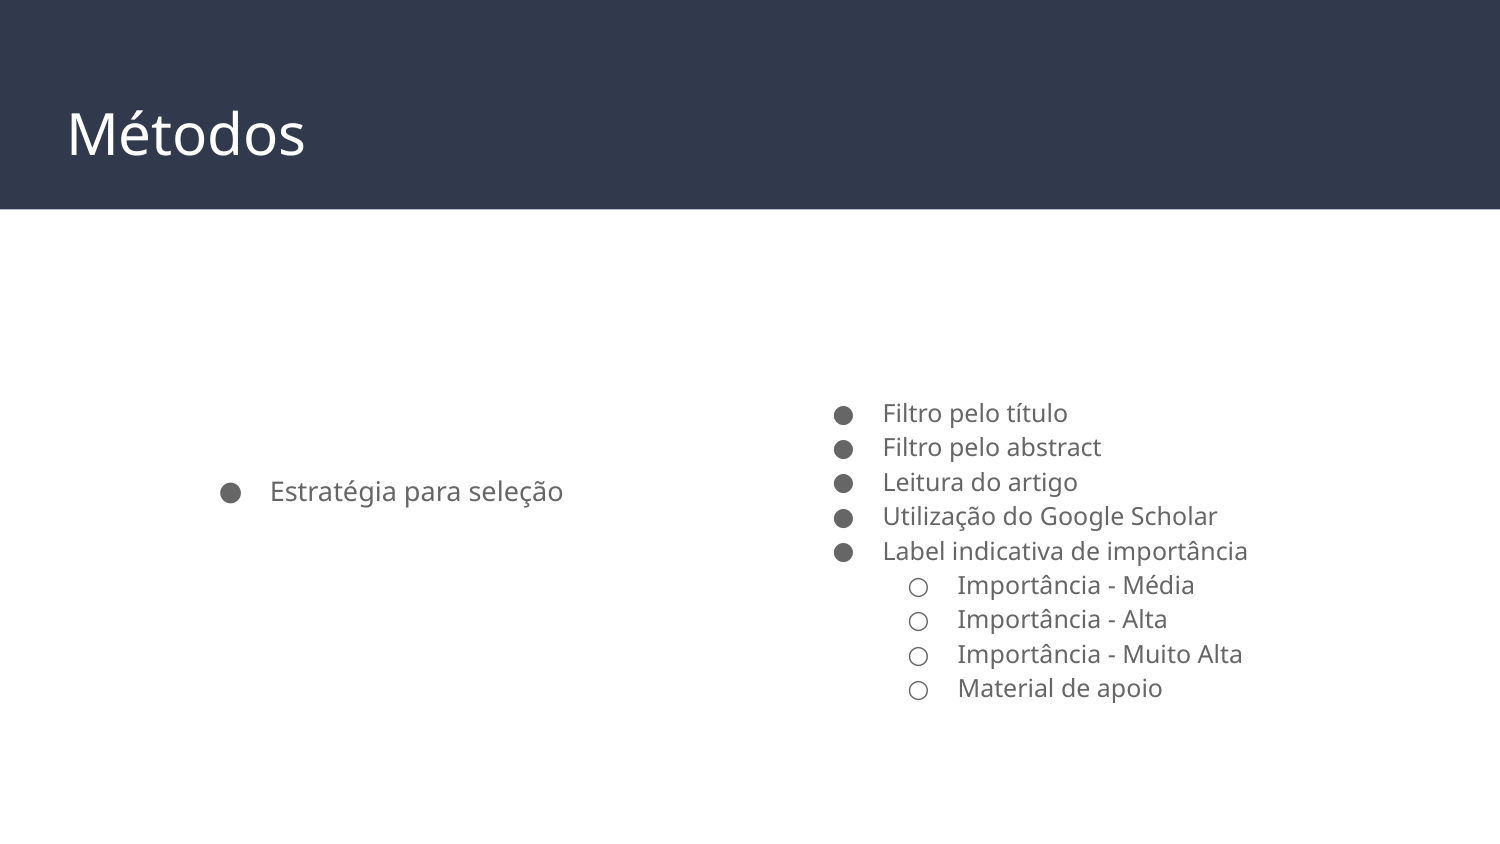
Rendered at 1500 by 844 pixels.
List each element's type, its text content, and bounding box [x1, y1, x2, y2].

list Estratégia para seleção [51, 247, 708, 752]
title Métodos [51, 82, 1449, 185]
list Filtro pelo título Filtro pelo abstract Leitura do artigo Utilização do Google Scholar Label indicativa de importância Importância - Média Importância - Alta Importância - Muito Alta Material de apoio [792, 247, 1449, 752]
